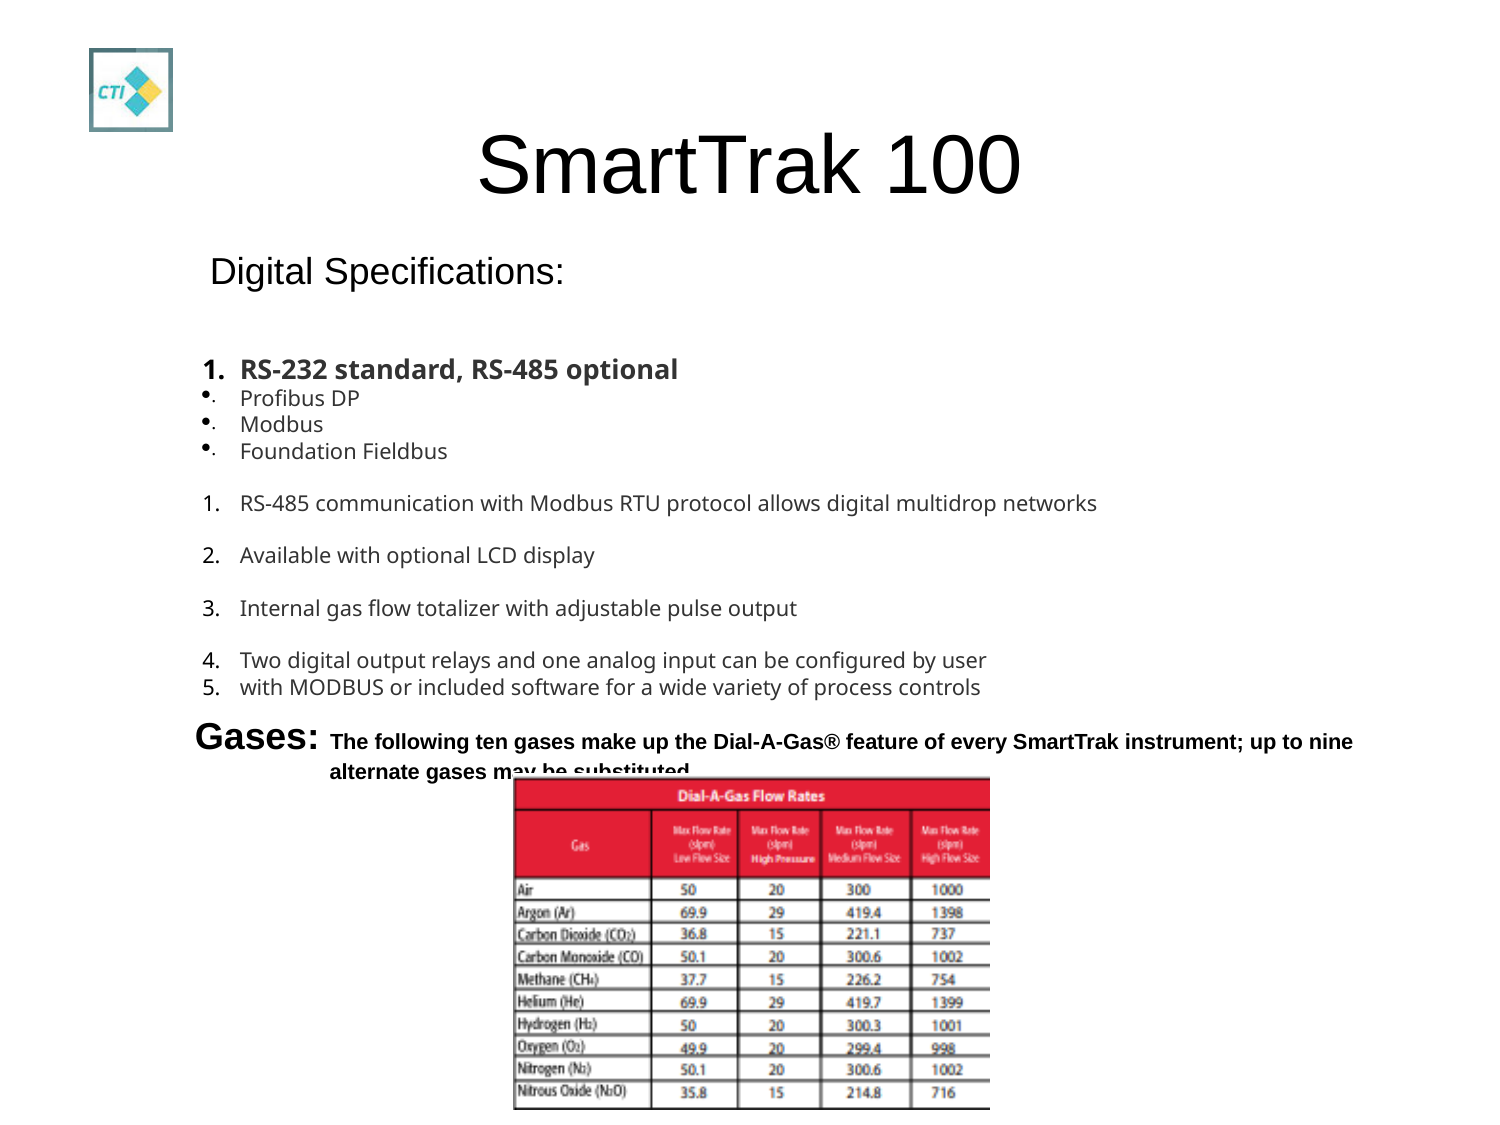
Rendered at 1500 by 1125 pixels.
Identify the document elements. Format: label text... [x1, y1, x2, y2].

text_box SmartTrak 100 [51, 97, 1449, 223]
text_box Digital Specifications: [194, 239, 735, 297]
text_box RS-232 standard, RS-485 optional Profibus DP Modbus Foundation Fieldbus RS-485 communication with Modbus RTU protocol allows digital multidrop networks Available with optional LCD display Internal gas flow totalizer with adjustable pulse output Two digital output relays and one analog input can be configured by user with MODBUS or included software for a wide variety of process controls [149, 344, 1380, 697]
text_box Gases: The following ten gases make up the Dial-A-Gas® feature of every SmartTrak instrument; up to nine alternate gases may be substituted. [179, 705, 1440, 786]
picture [89, 48, 173, 97]
picture [513, 773, 990, 1110]
